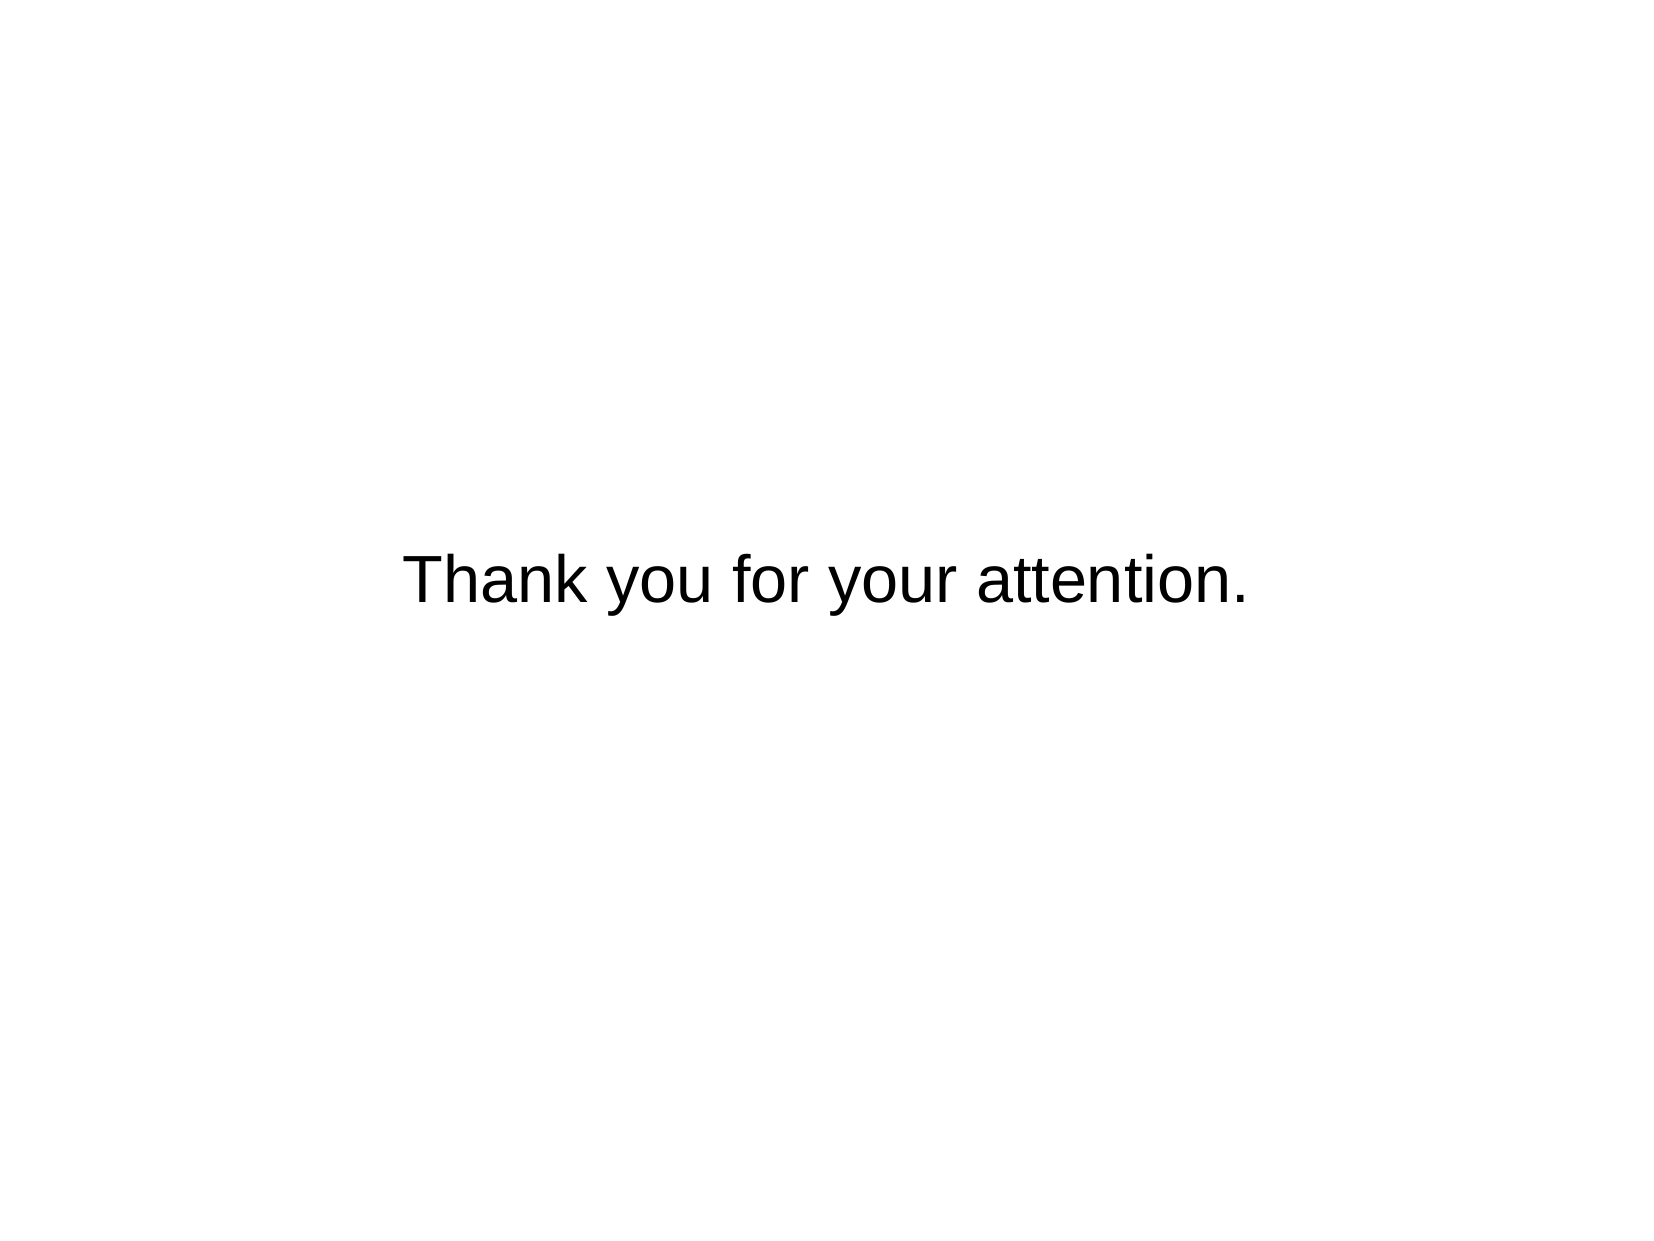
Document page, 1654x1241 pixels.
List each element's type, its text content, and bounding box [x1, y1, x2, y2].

subtitle Thank you for your attention. [82, 49, 1571, 1109]
